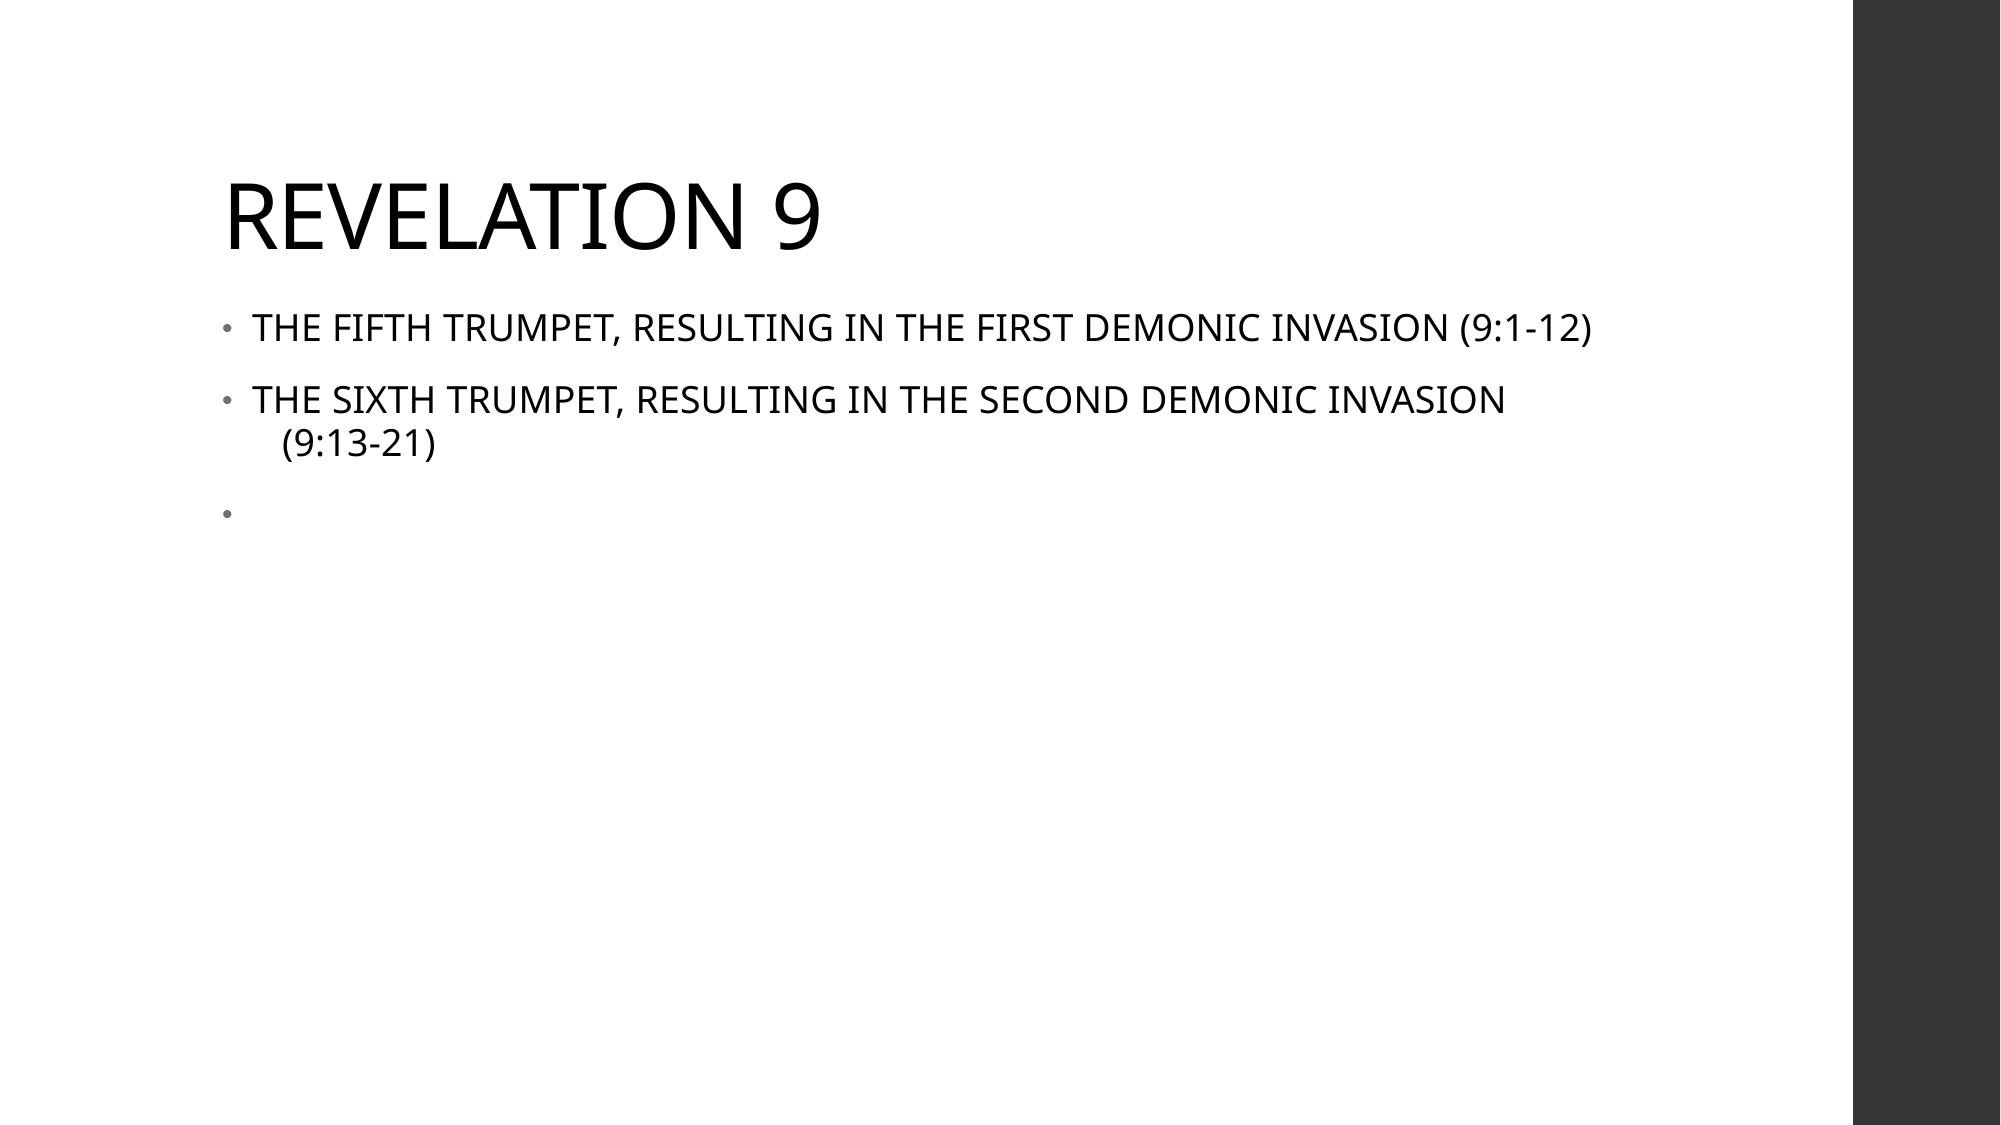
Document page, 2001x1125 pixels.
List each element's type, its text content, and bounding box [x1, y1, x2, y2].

list THE FIFTH TRUMPET, RESULTING IN THE FIRST DEMONIC INVASION (9:1-12) THE SIXTH TRUMPET, RESULTING IN THE SECOND DEMONIC INVASION (9:13-21) [206, 299, 1617, 1014]
title REVELATION 9 [206, 60, 1797, 278]
